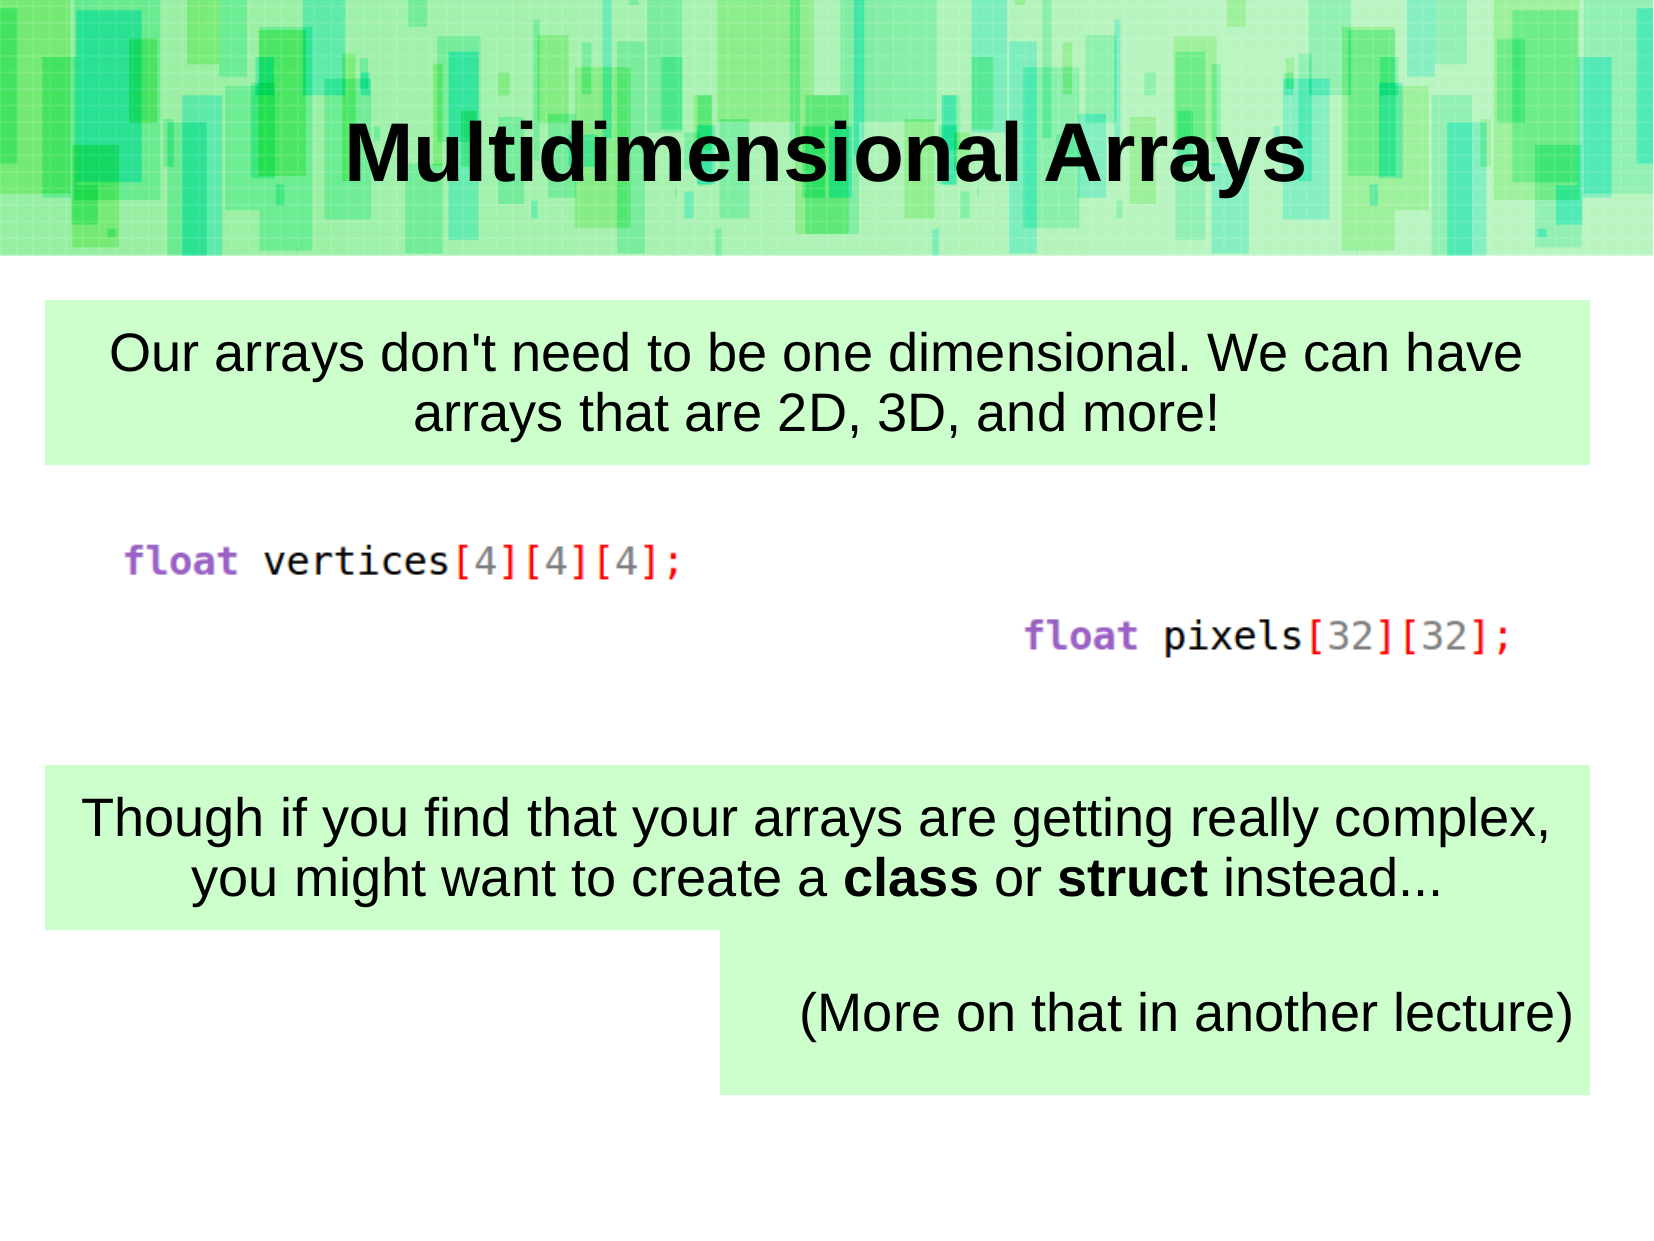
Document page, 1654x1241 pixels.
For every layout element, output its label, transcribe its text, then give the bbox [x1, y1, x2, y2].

text_box Though if you find that your arrays are getting really complex, you might want to create a class or struct instead... [45, 765, 1591, 931]
text_box (More on that in another lecture) [720, 930, 1591, 1096]
picture [0, 0, 1654, 1241]
title Multidimensional Arrays [82, 49, 1571, 257]
text_box Our arrays don't need to be one dimensional. We can have arrays that are 2D, 3D, and more! [45, 300, 1591, 466]
